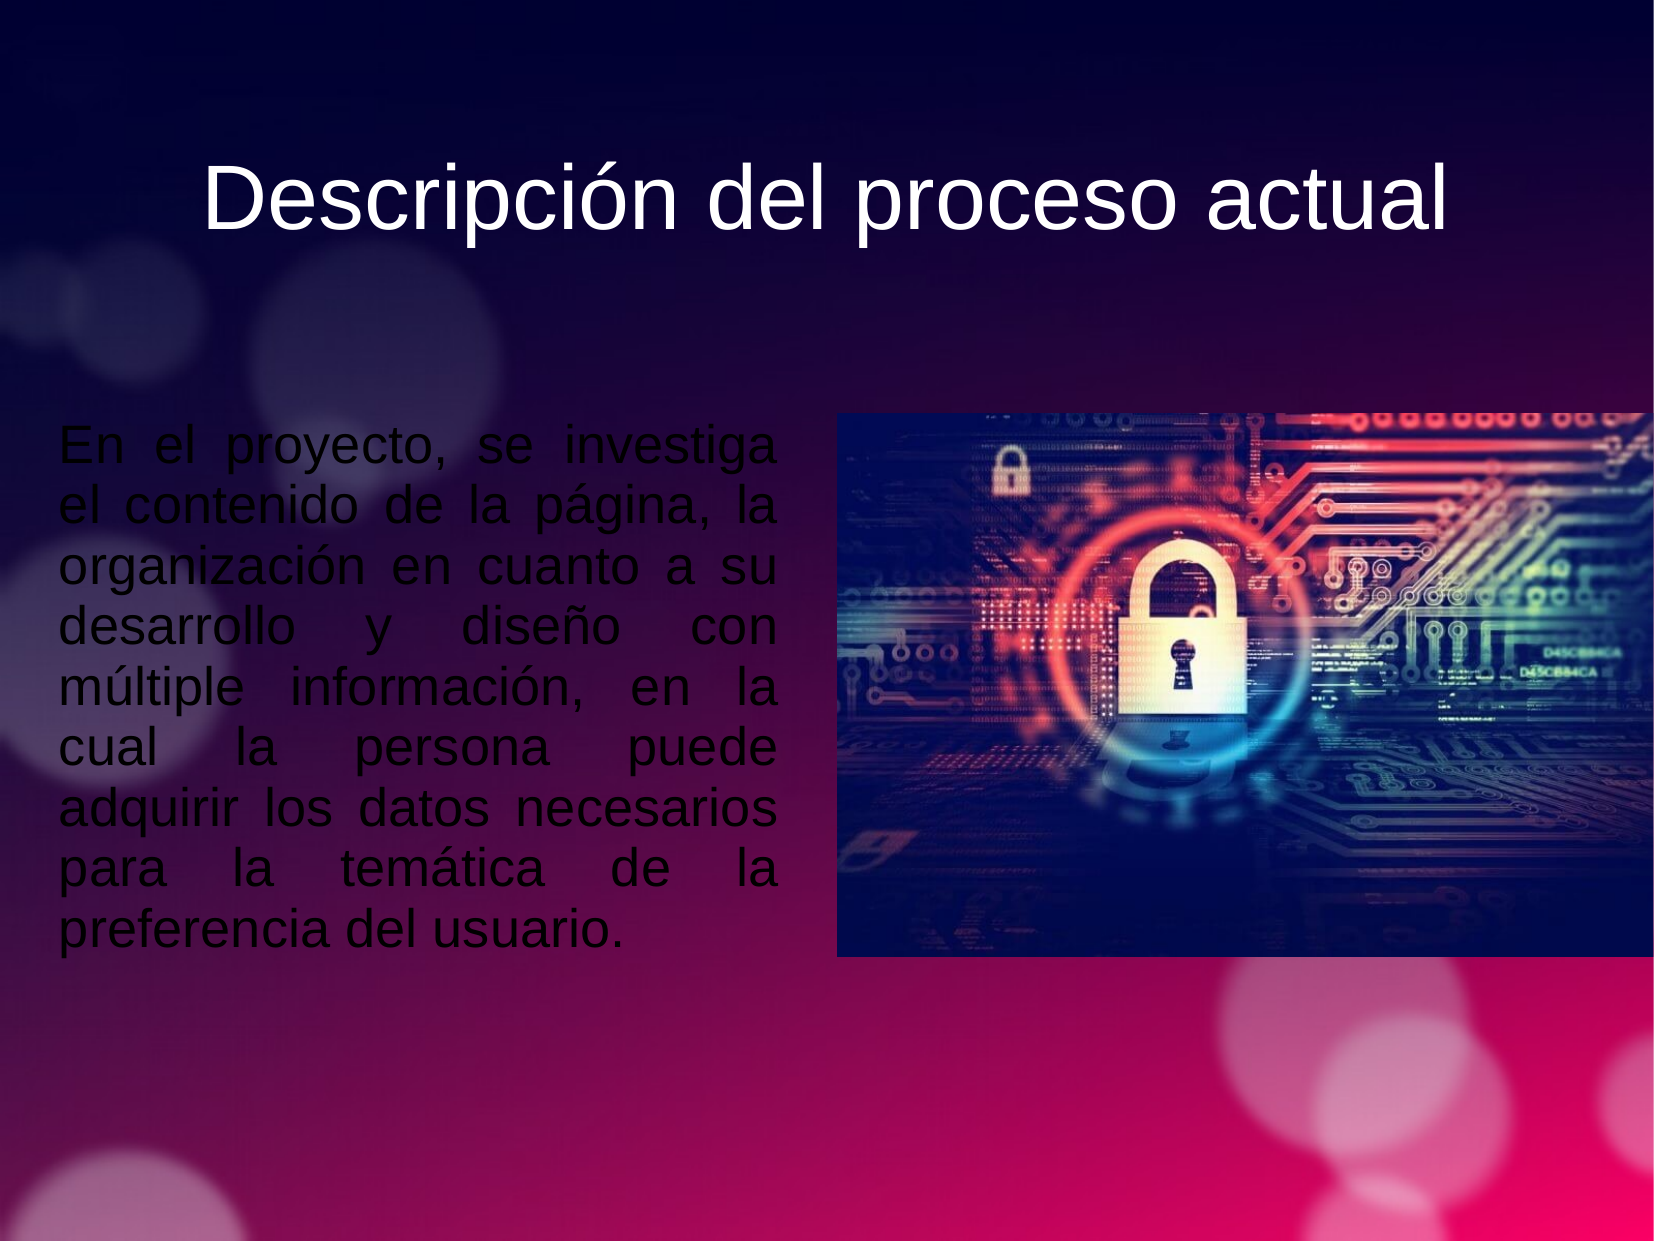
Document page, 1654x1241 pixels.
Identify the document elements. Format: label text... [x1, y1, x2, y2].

picture [0, 0, 1654, 1241]
list En el proyecto, se investiga el contenido de la página, la organización en cuanto a su desarrollo y diseño con múltiple información, en la cual la persona puede adquirir los datos necesarios para la temática de la preferencia del usuario. [59, 414, 780, 1182]
title Descripción del proceso actual [82, 94, 1571, 302]
